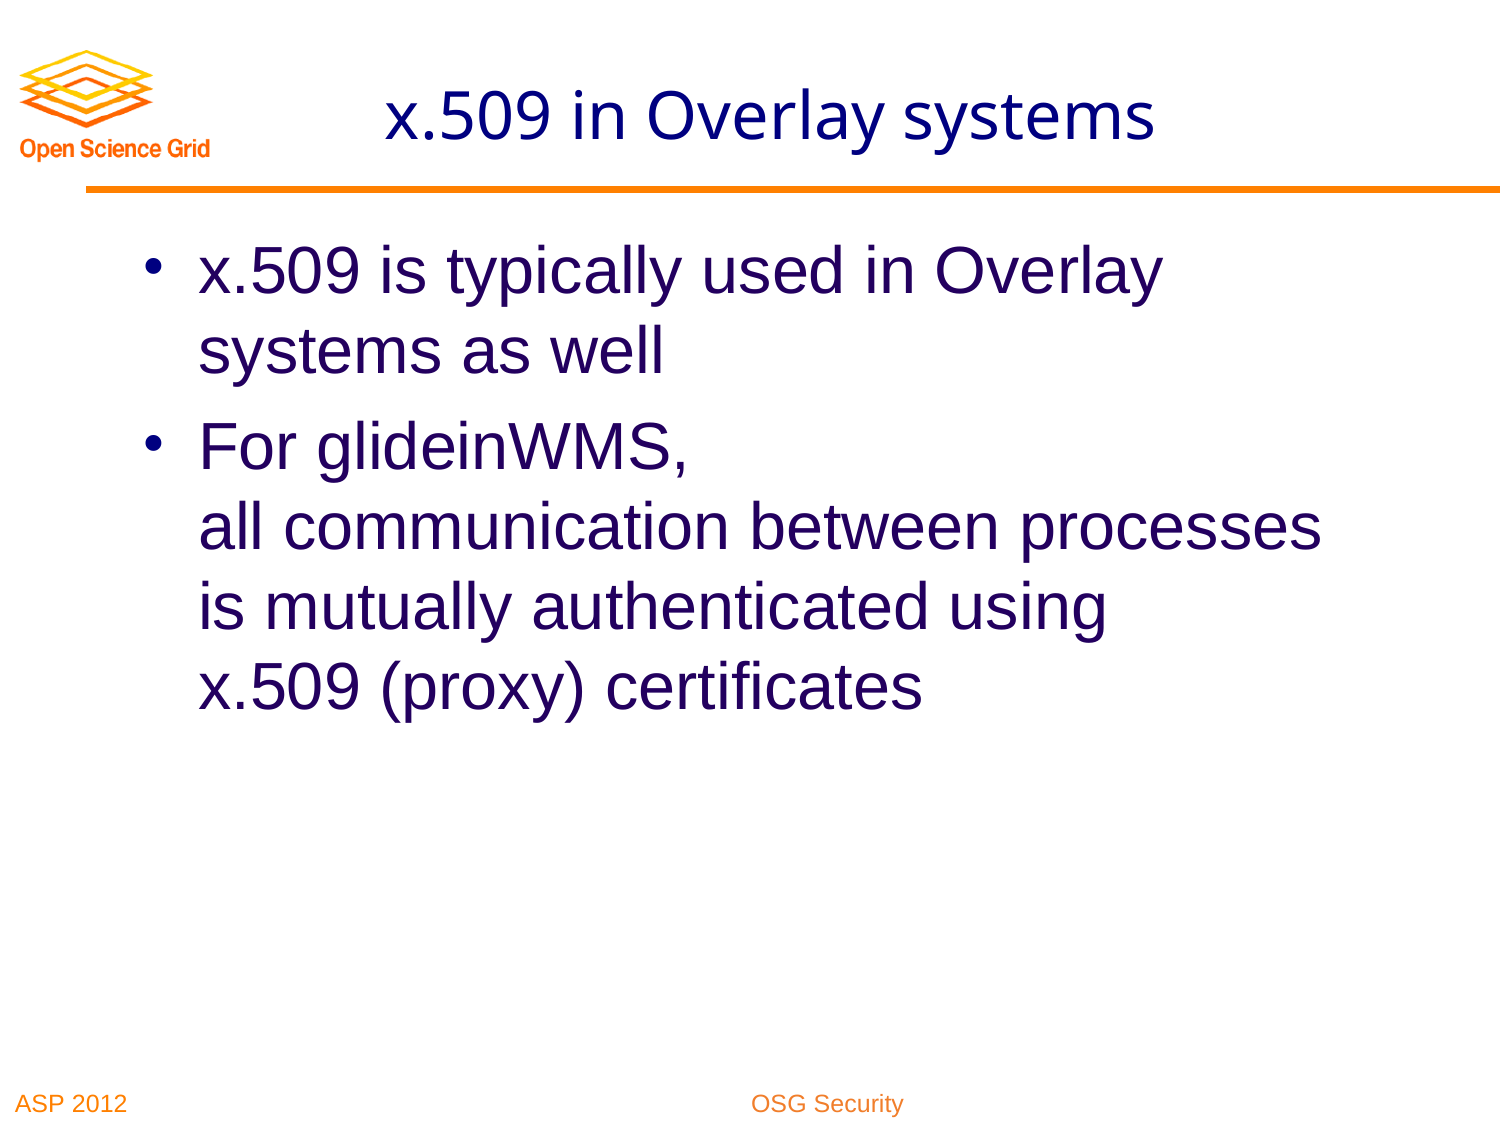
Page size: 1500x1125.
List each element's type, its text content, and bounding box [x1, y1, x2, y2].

list x.509 is typically used in Overlay systems as well For glideinWMS, all communication between processes is mutually authenticated using x.509 (proxy) certificates [127, 218, 1403, 962]
picture [0, 27, 201, 179]
title x.509 in Overlay systems [201, 18, 1342, 207]
